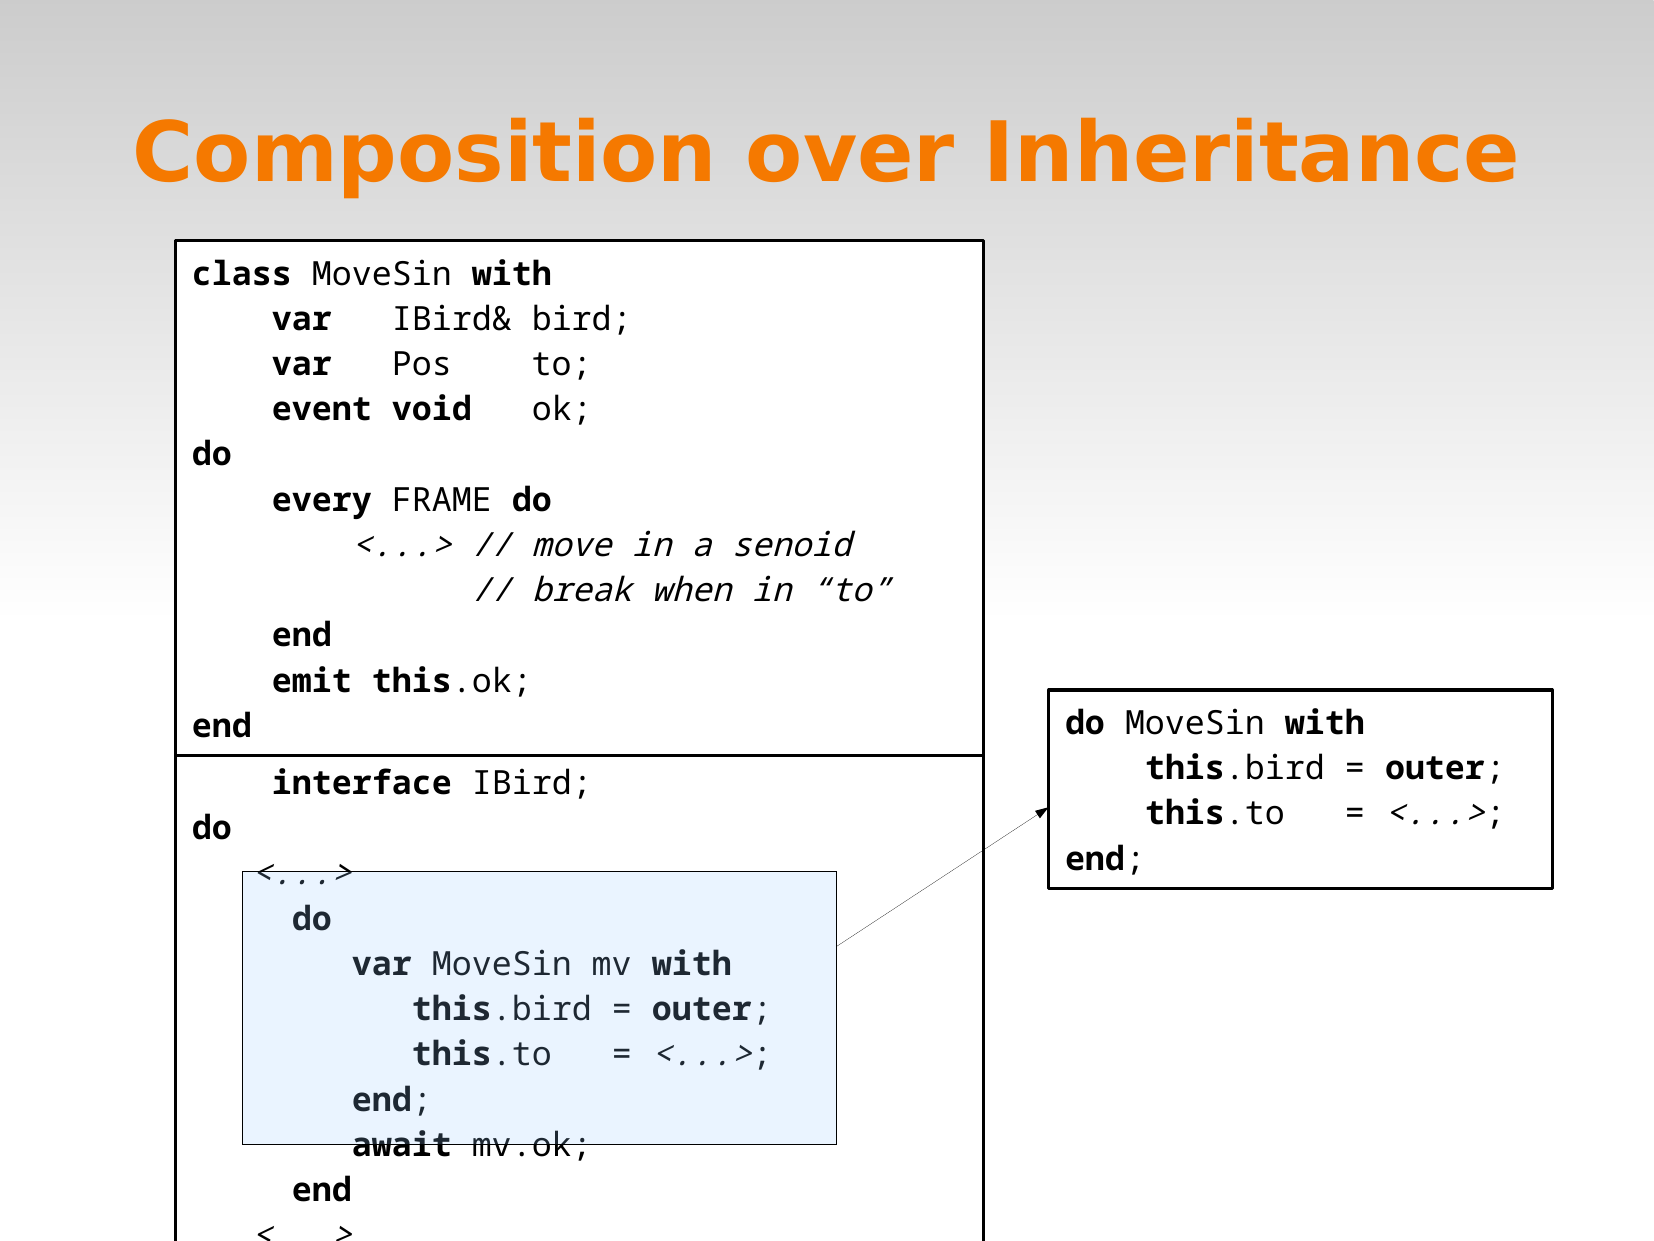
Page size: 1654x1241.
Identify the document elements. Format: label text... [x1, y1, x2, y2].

text_box class Bird1 with interface IBird; do <...> do var MoveSin mv with this.bird = outer; this.to = <...>; end; await mv.ok; end <...> end [175, 757, 984, 1238]
title Composition over Inheritance [82, 49, 1571, 257]
text_box do MoveSin with this.bird = outer; this.to = <...>; end; [1048, 690, 1553, 867]
text_box [242, 871, 837, 1145]
text_box class MoveSin with var IBird& bird; var Pos to; event void ok; do every FRAME do <...> // move in a senoid // break when in “to” end emit this.ok; end [175, 240, 984, 694]
